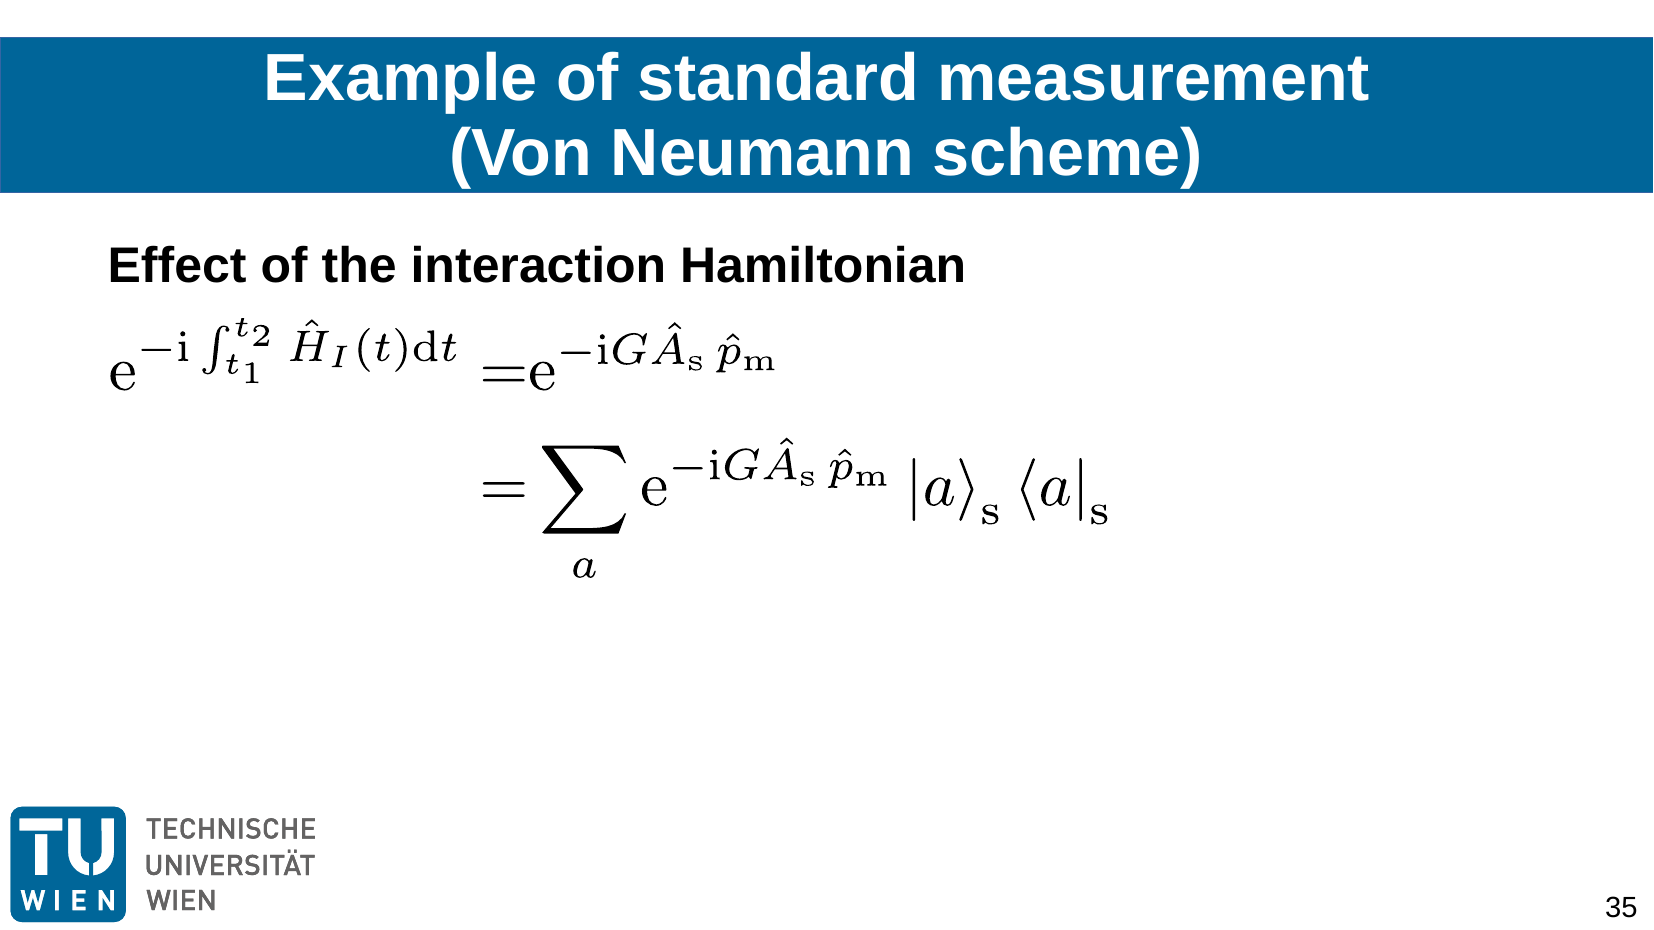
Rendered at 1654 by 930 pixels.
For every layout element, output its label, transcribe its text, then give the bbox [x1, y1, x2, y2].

list Effect of the interaction Hamiltonian [107, 236, 1186, 311]
title Example of standard measurement (Von Neumann scheme) [0, 37, 1653, 193]
picture [98, 318, 1302, 585]
